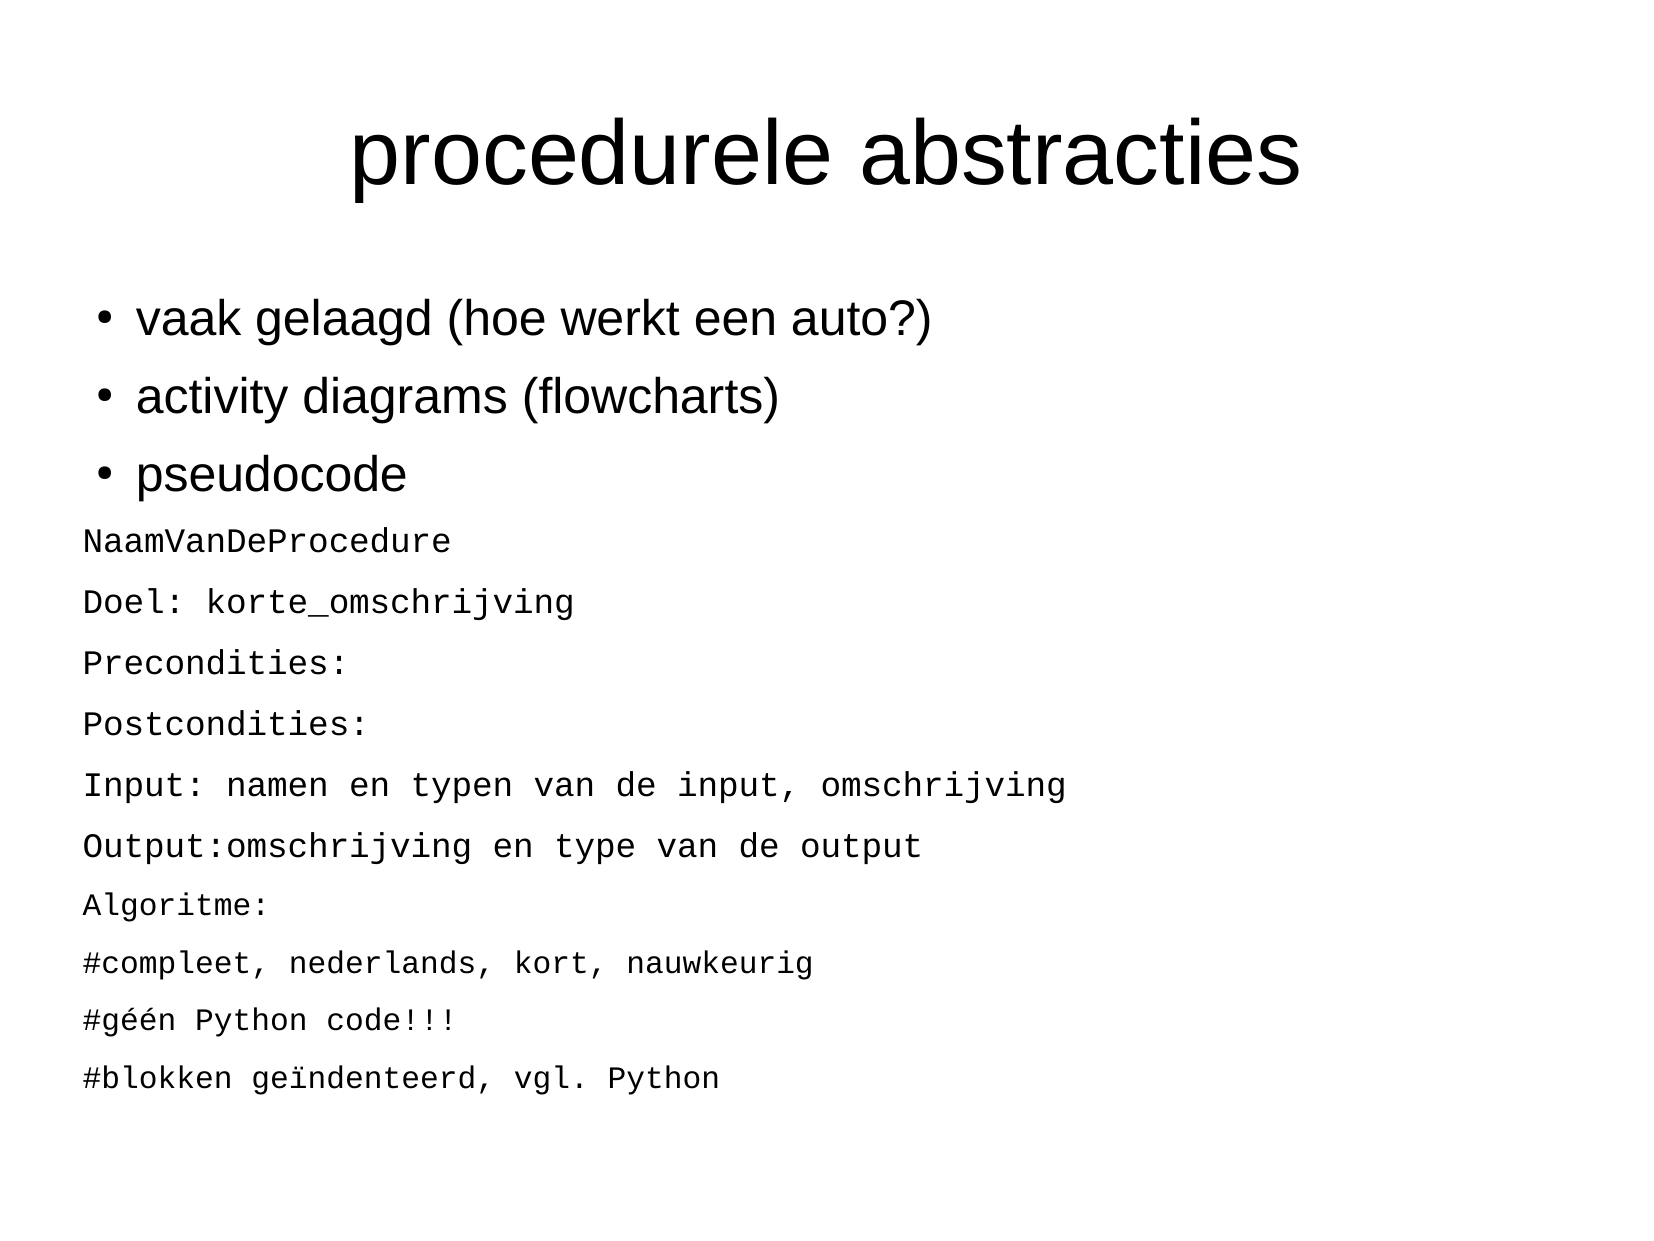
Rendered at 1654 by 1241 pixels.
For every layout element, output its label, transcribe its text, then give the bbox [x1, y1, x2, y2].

list vaak gelaagd (hoe werkt een auto?) activity diagrams (flowcharts) pseudocode NaamVanDeProcedure Doel: korte_omschrijving Precondities: Postcondities: Input: namen en typen van de input, omschrijving Output:omschrijving en type van de output Algoritme: #compleet, nederlands, kort, nauwkeurig #géén Python code!!! #blokken geïndenteerd, vgl. Python [82, 290, 1625, 1109]
title procedurele abstracties [82, 56, 1571, 250]
